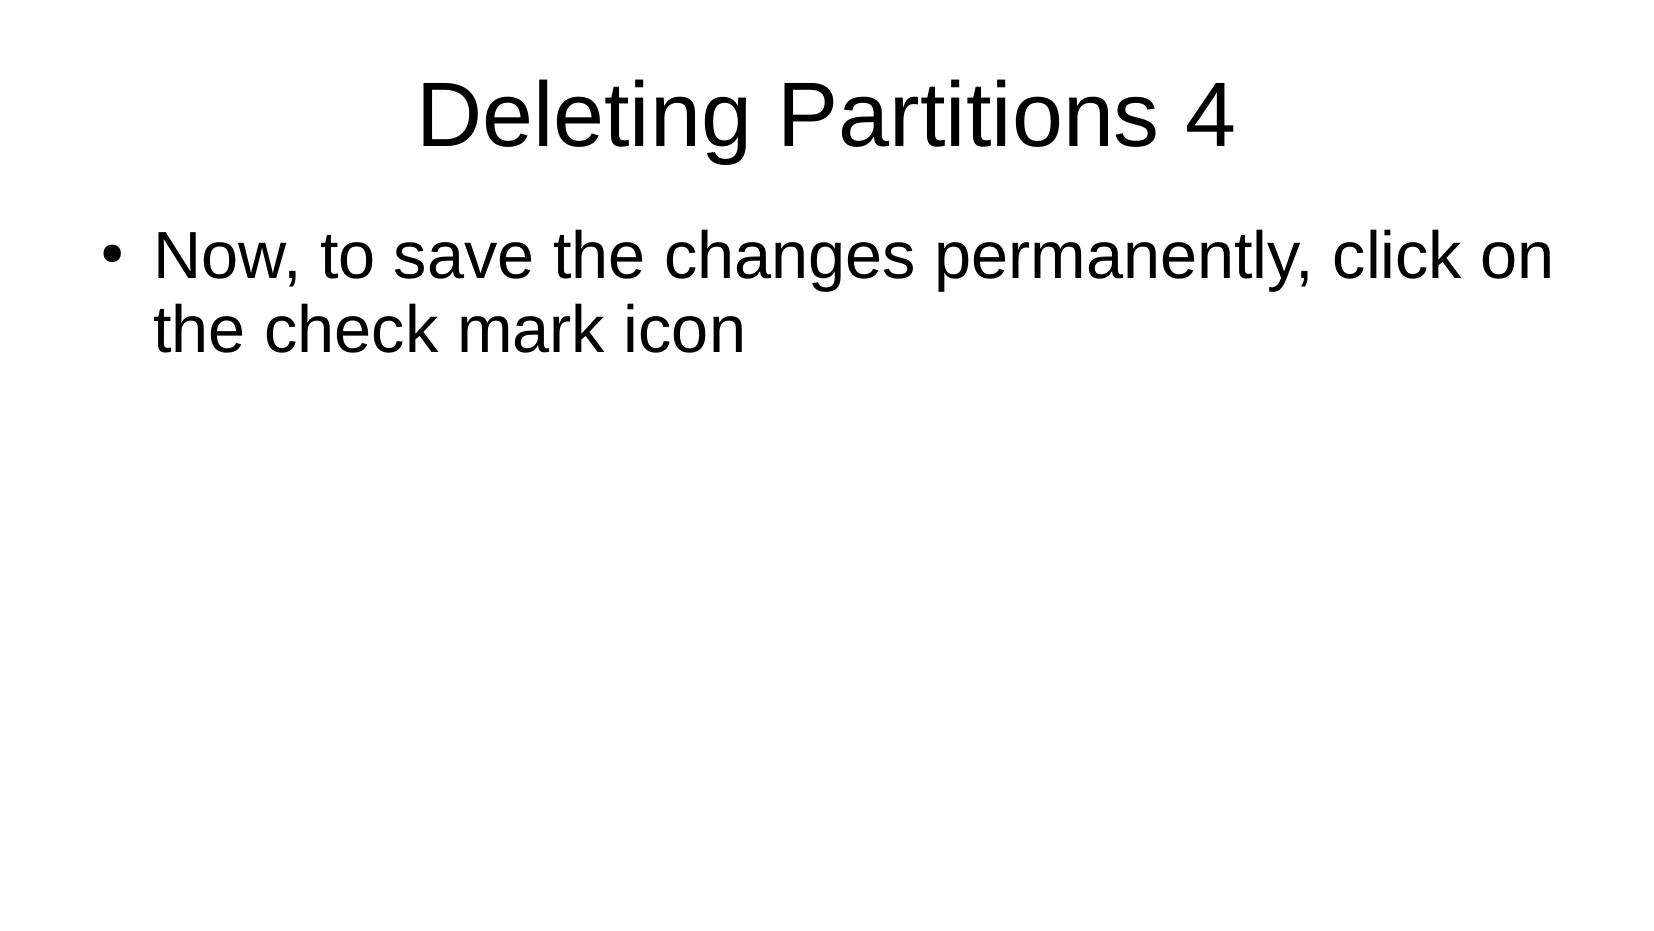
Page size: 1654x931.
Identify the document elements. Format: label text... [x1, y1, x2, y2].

title Deleting Partitions 4 [82, 37, 1571, 193]
list Now, to save the changes permanently, click on the check mark icon [82, 217, 1571, 758]
